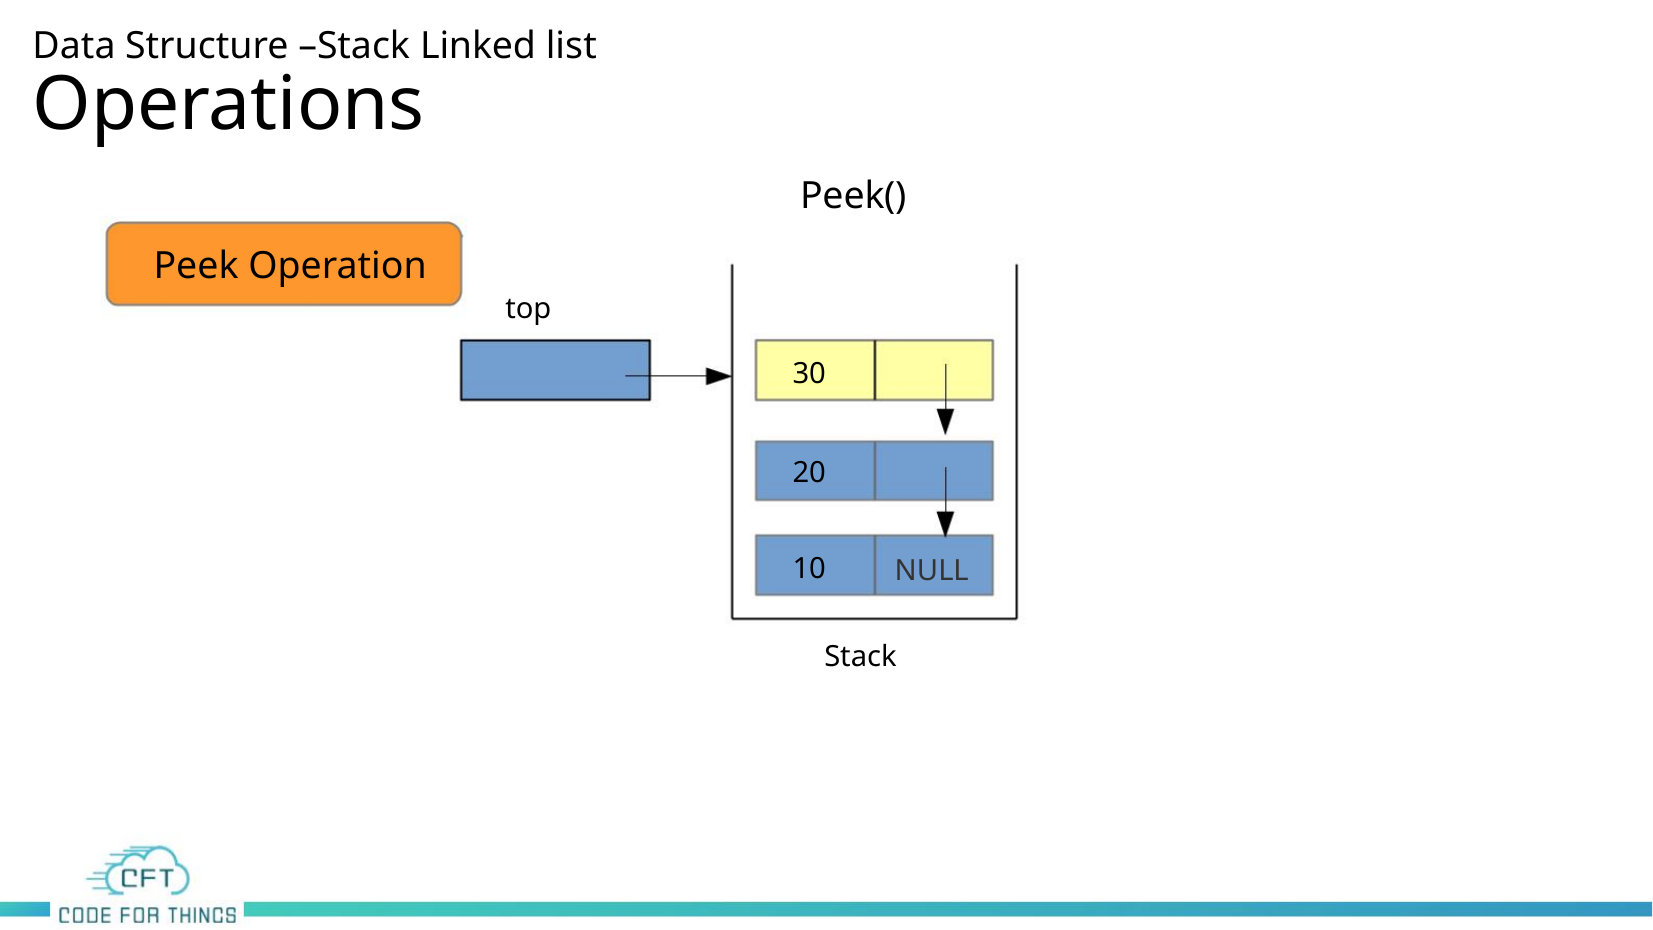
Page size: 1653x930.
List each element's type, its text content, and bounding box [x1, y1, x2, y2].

text_box Data Structure –Stack Linked list Operations [32, 22, 669, 145]
text_box top [538, 304, 547, 316]
text_box top [505, 290, 579, 325]
text_box NULL [894, 552, 996, 587]
text_box 30 20 [792, 355, 855, 489]
text_box Peek Operation [153, 243, 439, 286]
text_box Stack [824, 638, 931, 673]
text_box Peek() [800, 171, 945, 216]
text_box 10 [792, 549, 855, 584]
text_box [0, 0, 1653, 930]
